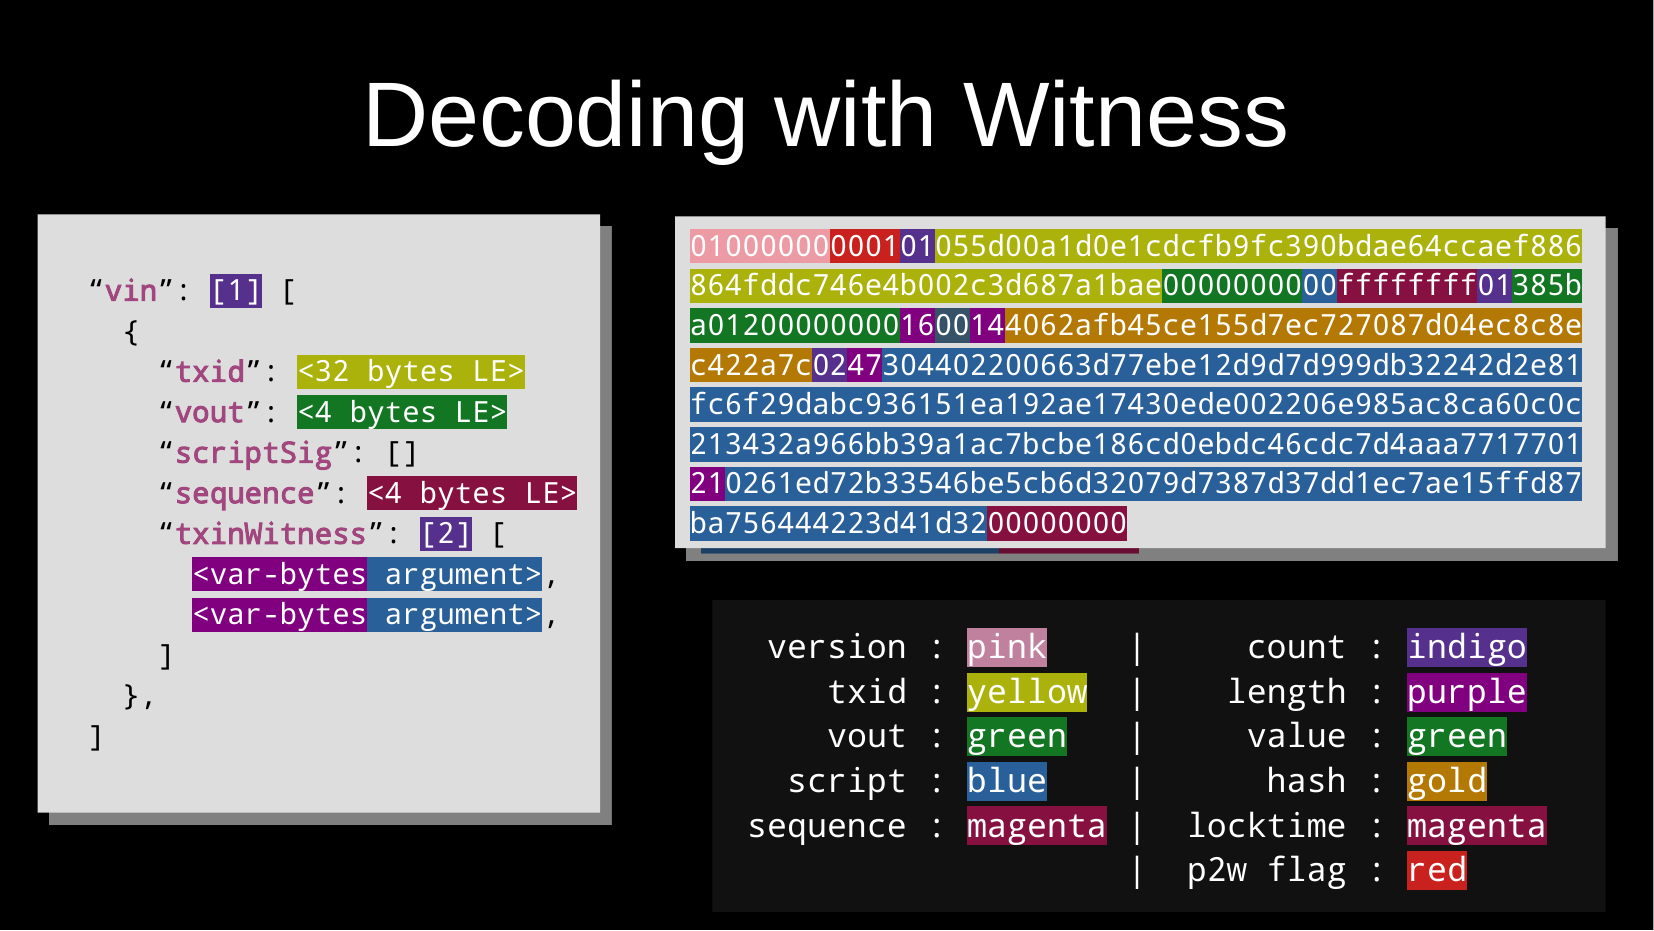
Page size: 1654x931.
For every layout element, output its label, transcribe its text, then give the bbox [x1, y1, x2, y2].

text_box “vin”: [1] [ { “txid”: <32 bytes LE> “vout”: <4 bytes LE> “scriptSig”: [] “sequence”: <4 bytes LE> “txinWitness”: [2] [ <var-bytes argument>, <var-bytes argument>, ] }, ] [37, 214, 601, 813]
text_box 01000000000101055d00a1d0e1cdcfb9fc390bdae64ccaef886864fddc746e4b002c3d687a1bae0000000000ffffffff01385ba012000000001600144062afb45ce155d7ec727087d04ec8c8ec422a7c0247304402200663d77ebe12d9d7d999db32242d2e81fc6f29dabc936151ea192ae17430ede002206e985ac8ca60c0c213432a966bb39a1ac7bcbe186cd0ebdc46cdc7d4aaa7717701210261ed72b33546be5cb6d32079d7387d37dd1ec7ae15ffd87ba756444223d41d3200000000 [675, 216, 1606, 549]
title Decoding with Witness [82, 37, 1571, 193]
text_box version : pink | count : indigo txid : yellow | length : purple vout : green | value : green script : blue | hash : gold sequence : magenta | locktime : magenta | p2w flag : red [712, 600, 1606, 912]
